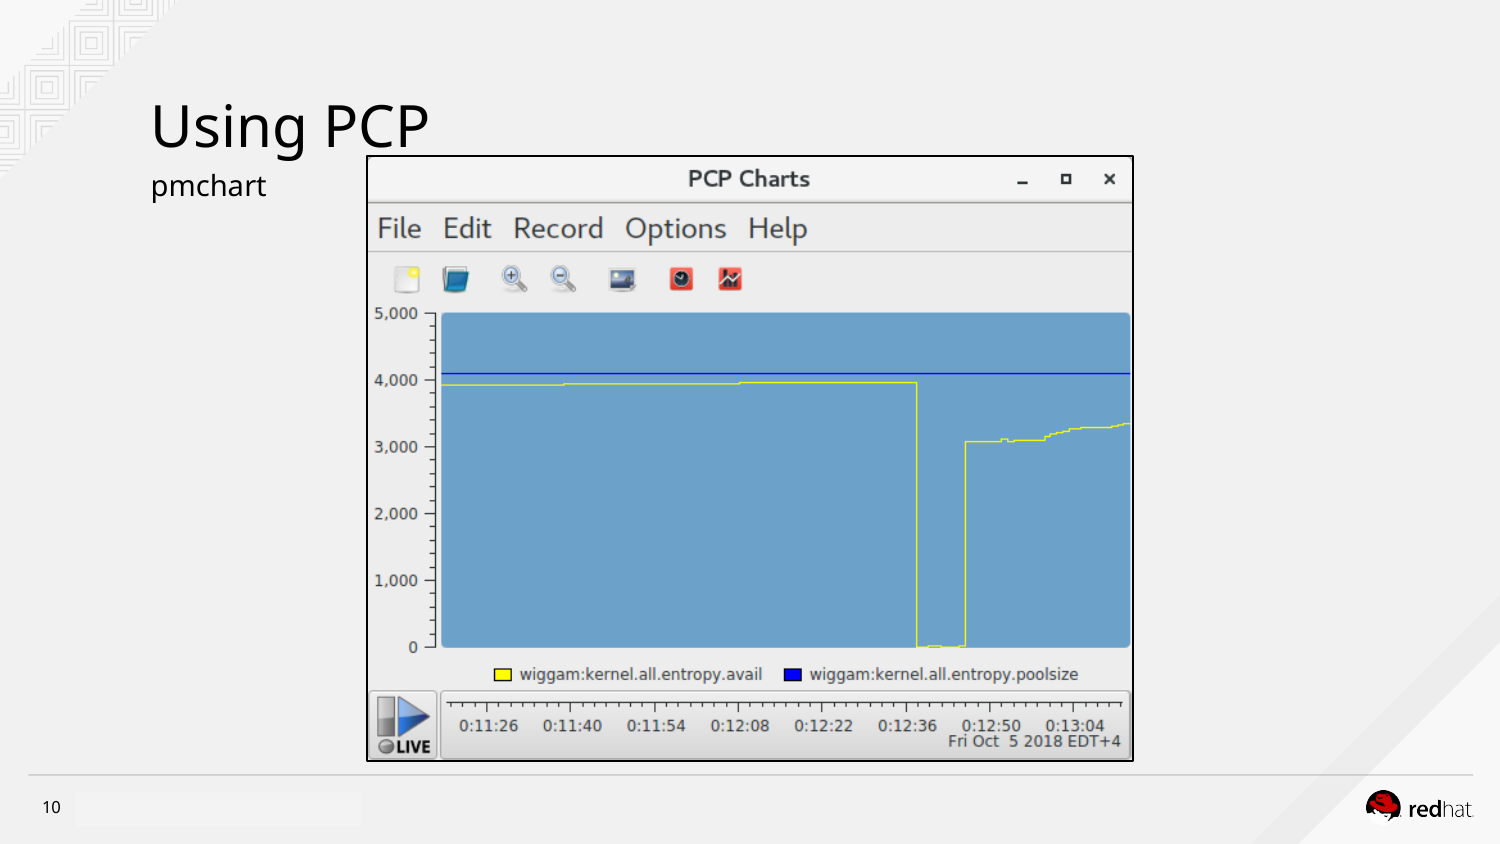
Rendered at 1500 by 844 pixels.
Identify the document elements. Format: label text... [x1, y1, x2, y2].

title Using PCP [135, 0, 1365, 152]
subtitle pmchart [135, 152, 1365, 218]
slide_number <number> [16, 776, 77, 842]
picture [367, 156, 1133, 761]
picture [0, 0, 1500, 844]
